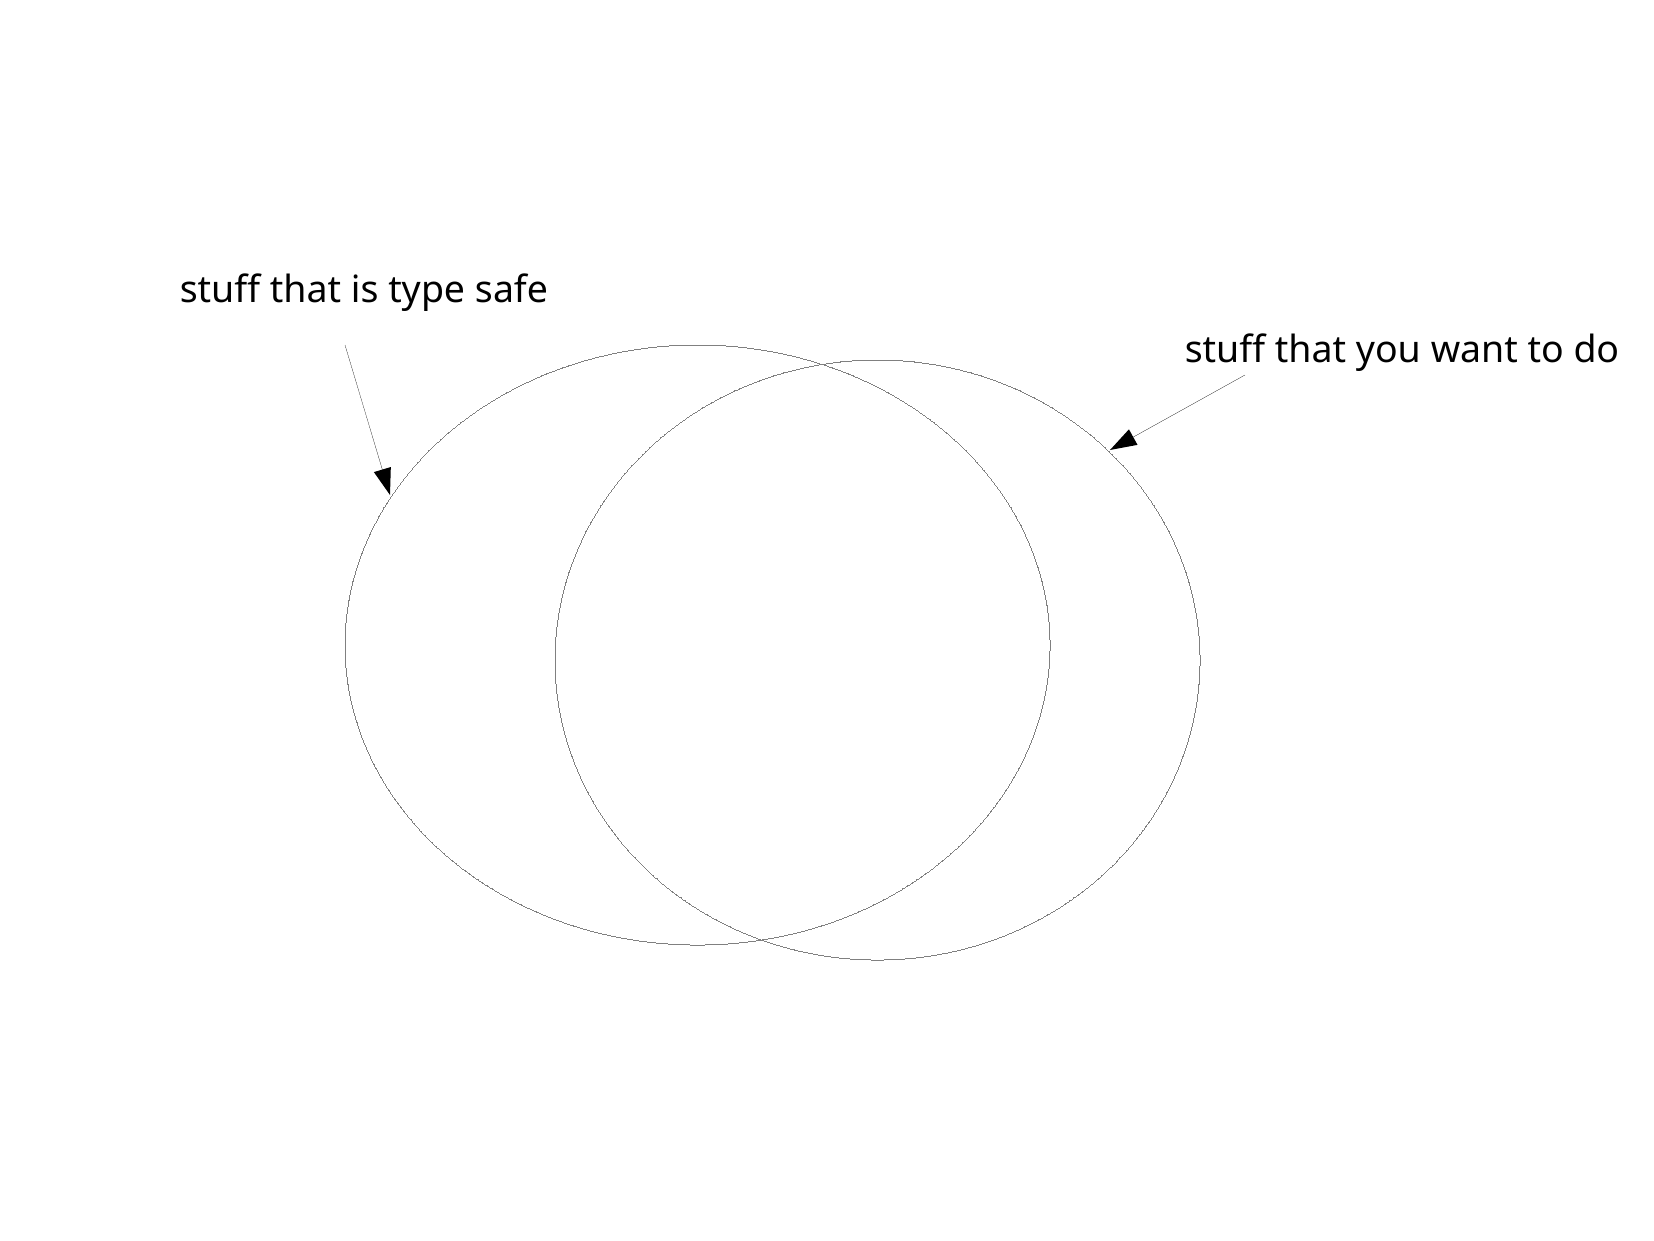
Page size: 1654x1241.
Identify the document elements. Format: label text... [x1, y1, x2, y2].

text_box stuff that you want to do [1170, 315, 1598, 379]
text_box stuff that is type safe [165, 255, 539, 319]
